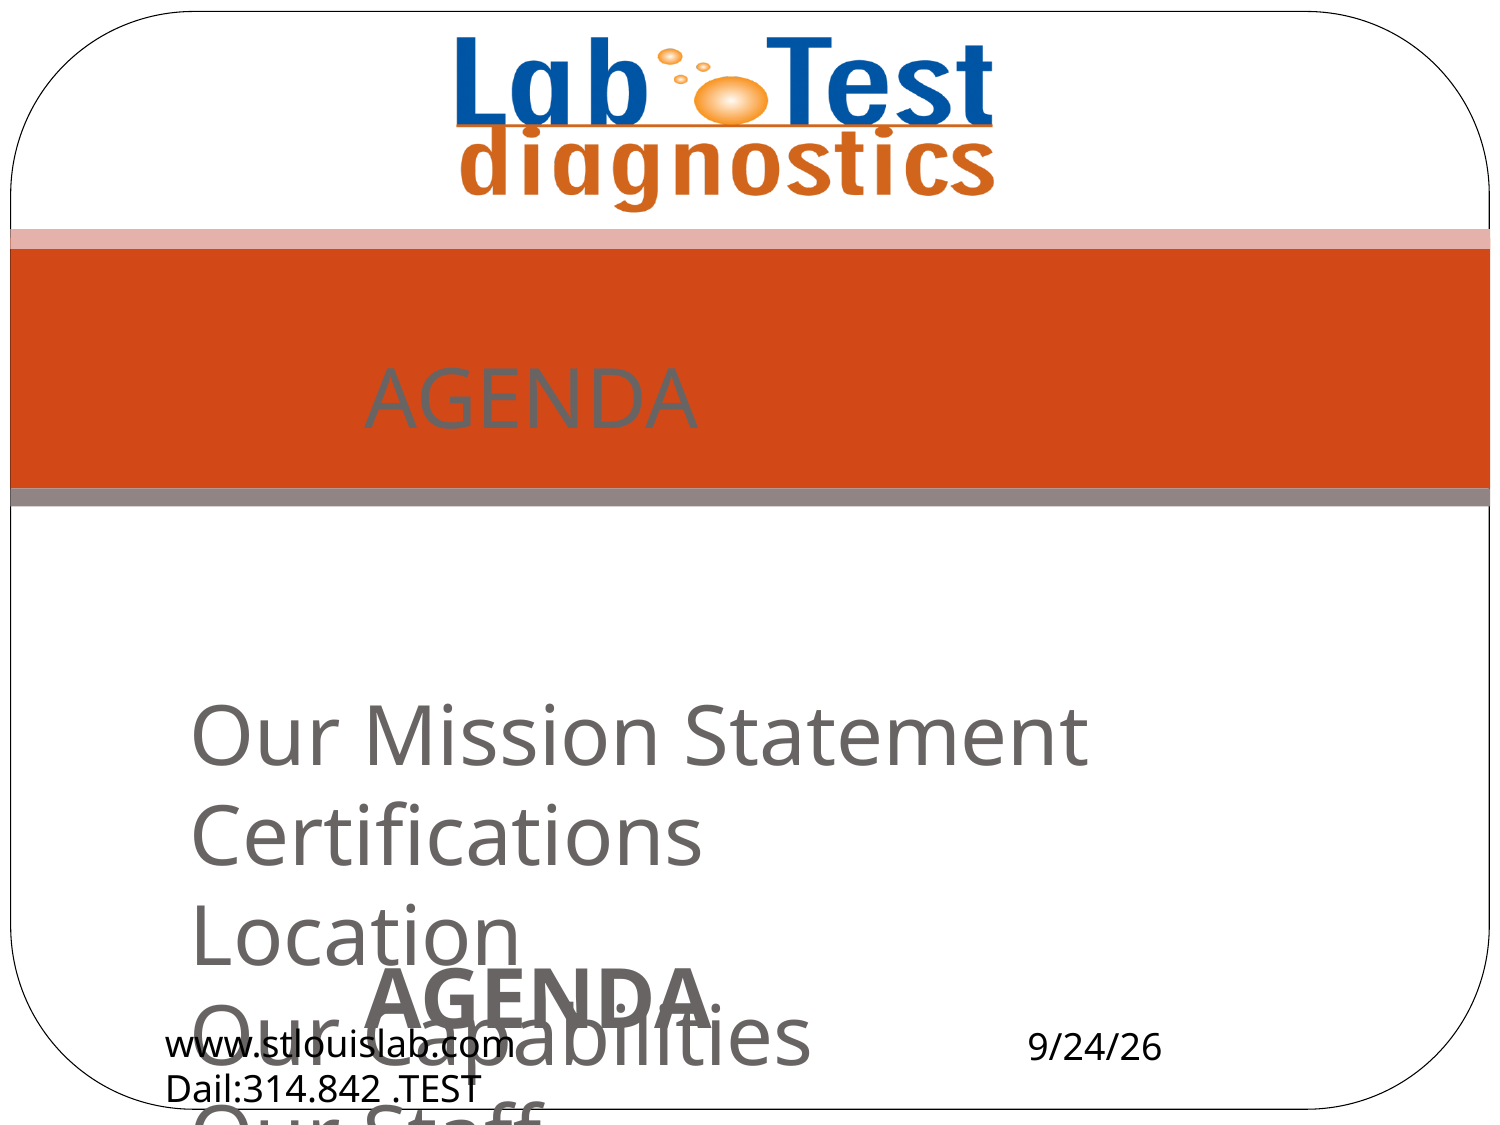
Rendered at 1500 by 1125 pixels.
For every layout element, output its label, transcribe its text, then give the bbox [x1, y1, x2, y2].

slide_number 4/15/12 [1012, 1015, 1419, 1094]
picture [437, 24, 1013, 225]
subtitle Our Mission Statement Certifications Location Our Capabilities Our Staff Our Plan Next Steps [174, 474, 1313, 1025]
title AGENDA AGENDA [350, 337, 1088, 400]
footer www.stlouislab.com Dail:314.842 .TEST [150, 1012, 800, 1088]
